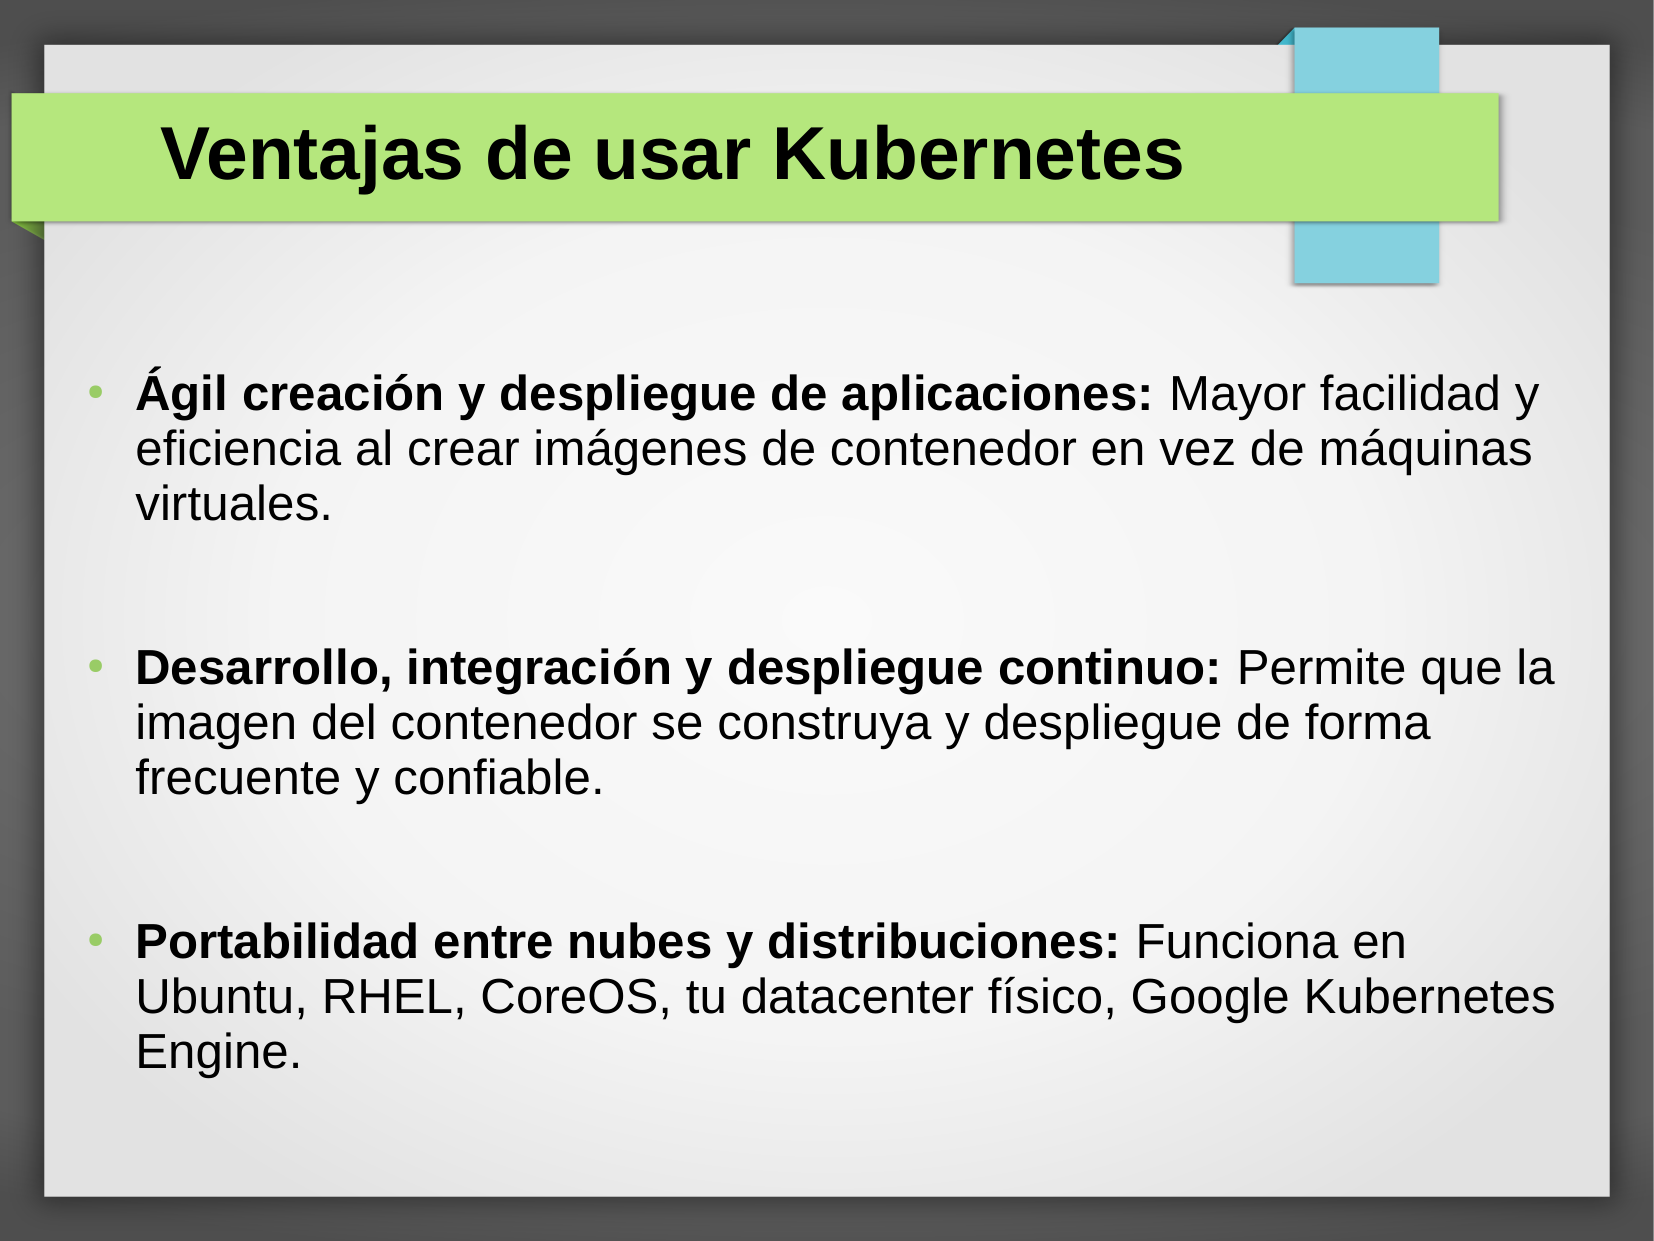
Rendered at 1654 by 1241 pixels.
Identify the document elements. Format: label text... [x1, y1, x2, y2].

list Ágil creación y despliegue de aplicaciones: Mayor facilidad y eficiencia al crear imágenes de contenedor en vez de máquinas virtuales. Desarrollo, integración y despliegue continuo: Permite que la imagen del contenedor se construya y despliegue de forma frecuente y confiable. Portabilidad entre nubes y distribuciones: Funciona en Ubuntu, RHEL, CoreOS, tu datacenter físico, Google Kubernetes Engine. [70, 366, 1560, 1086]
title Ventajas de usar Kubernetes [82, 94, 1264, 213]
picture [0, 0, 1654, 1241]
